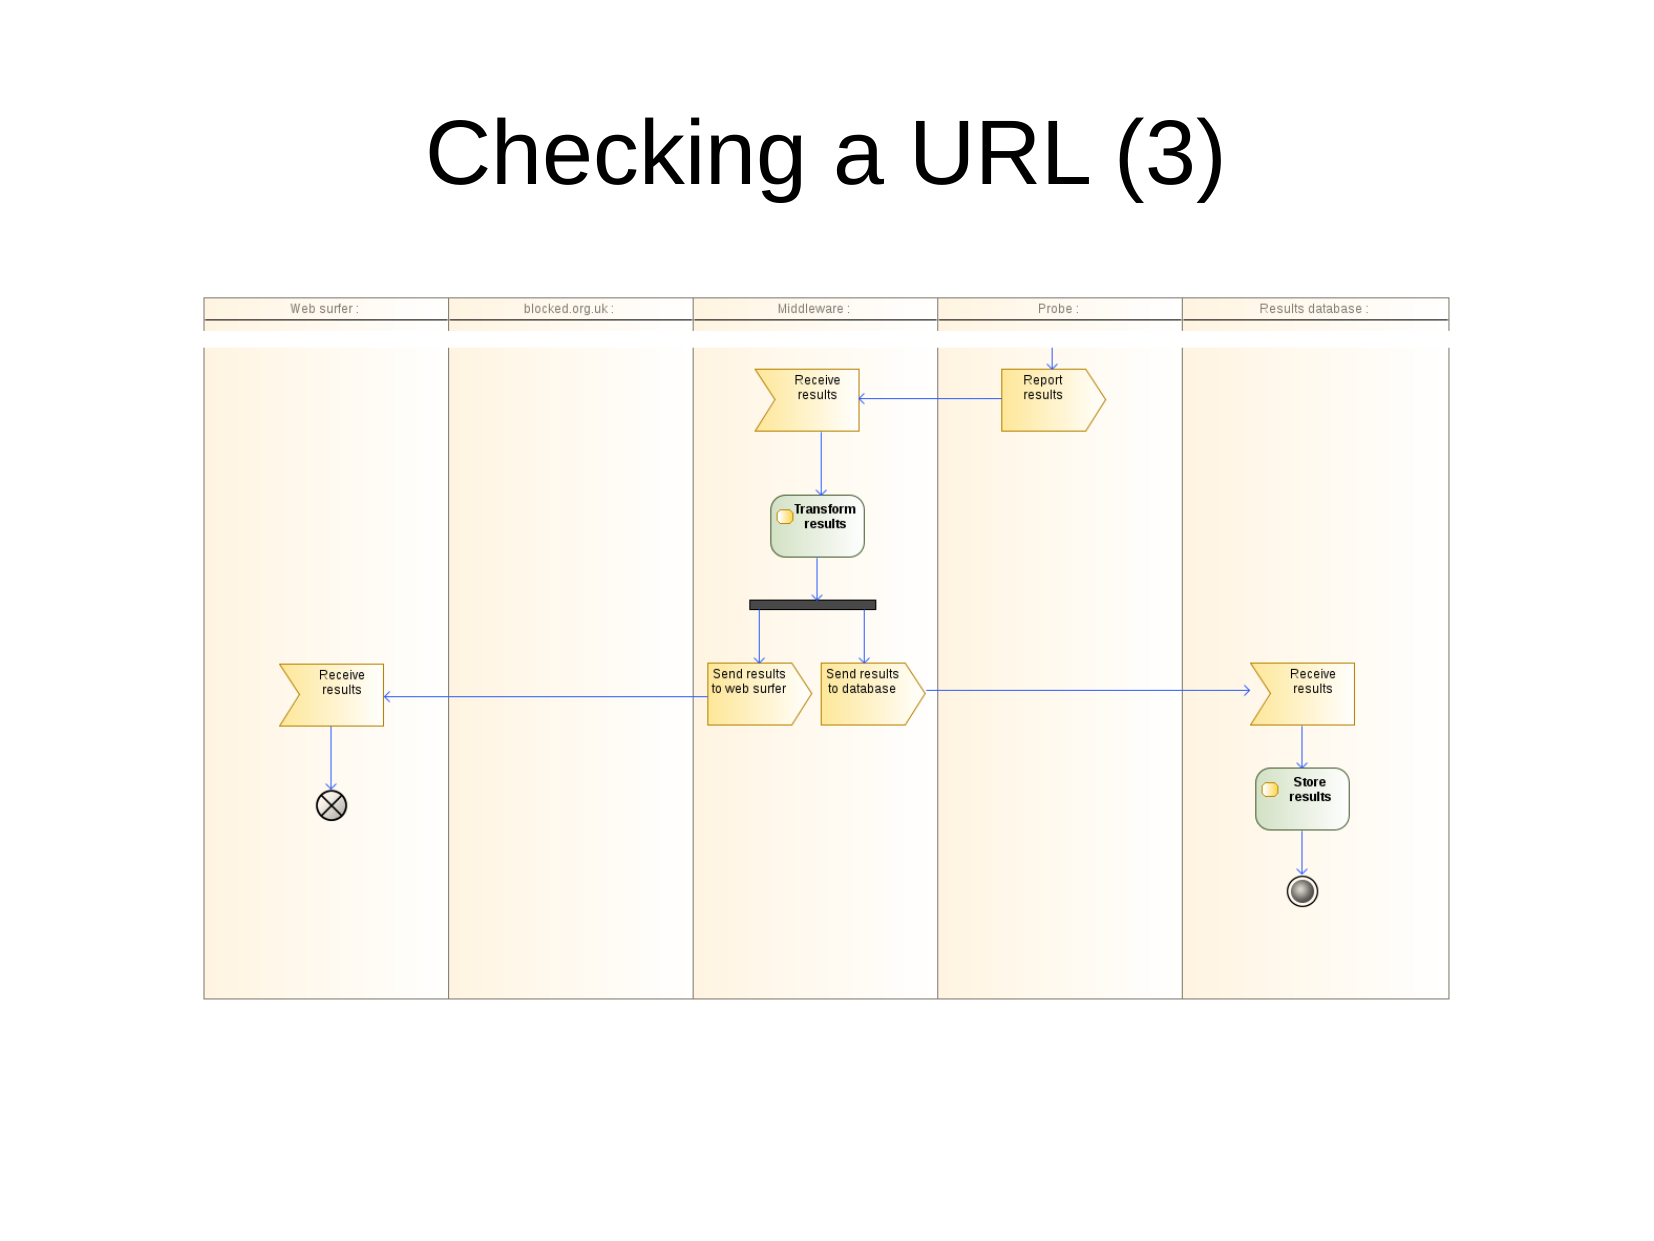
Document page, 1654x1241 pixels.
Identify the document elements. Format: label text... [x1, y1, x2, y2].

picture [193, 290, 1460, 1010]
title Checking a URL (3) [82, 49, 1571, 257]
